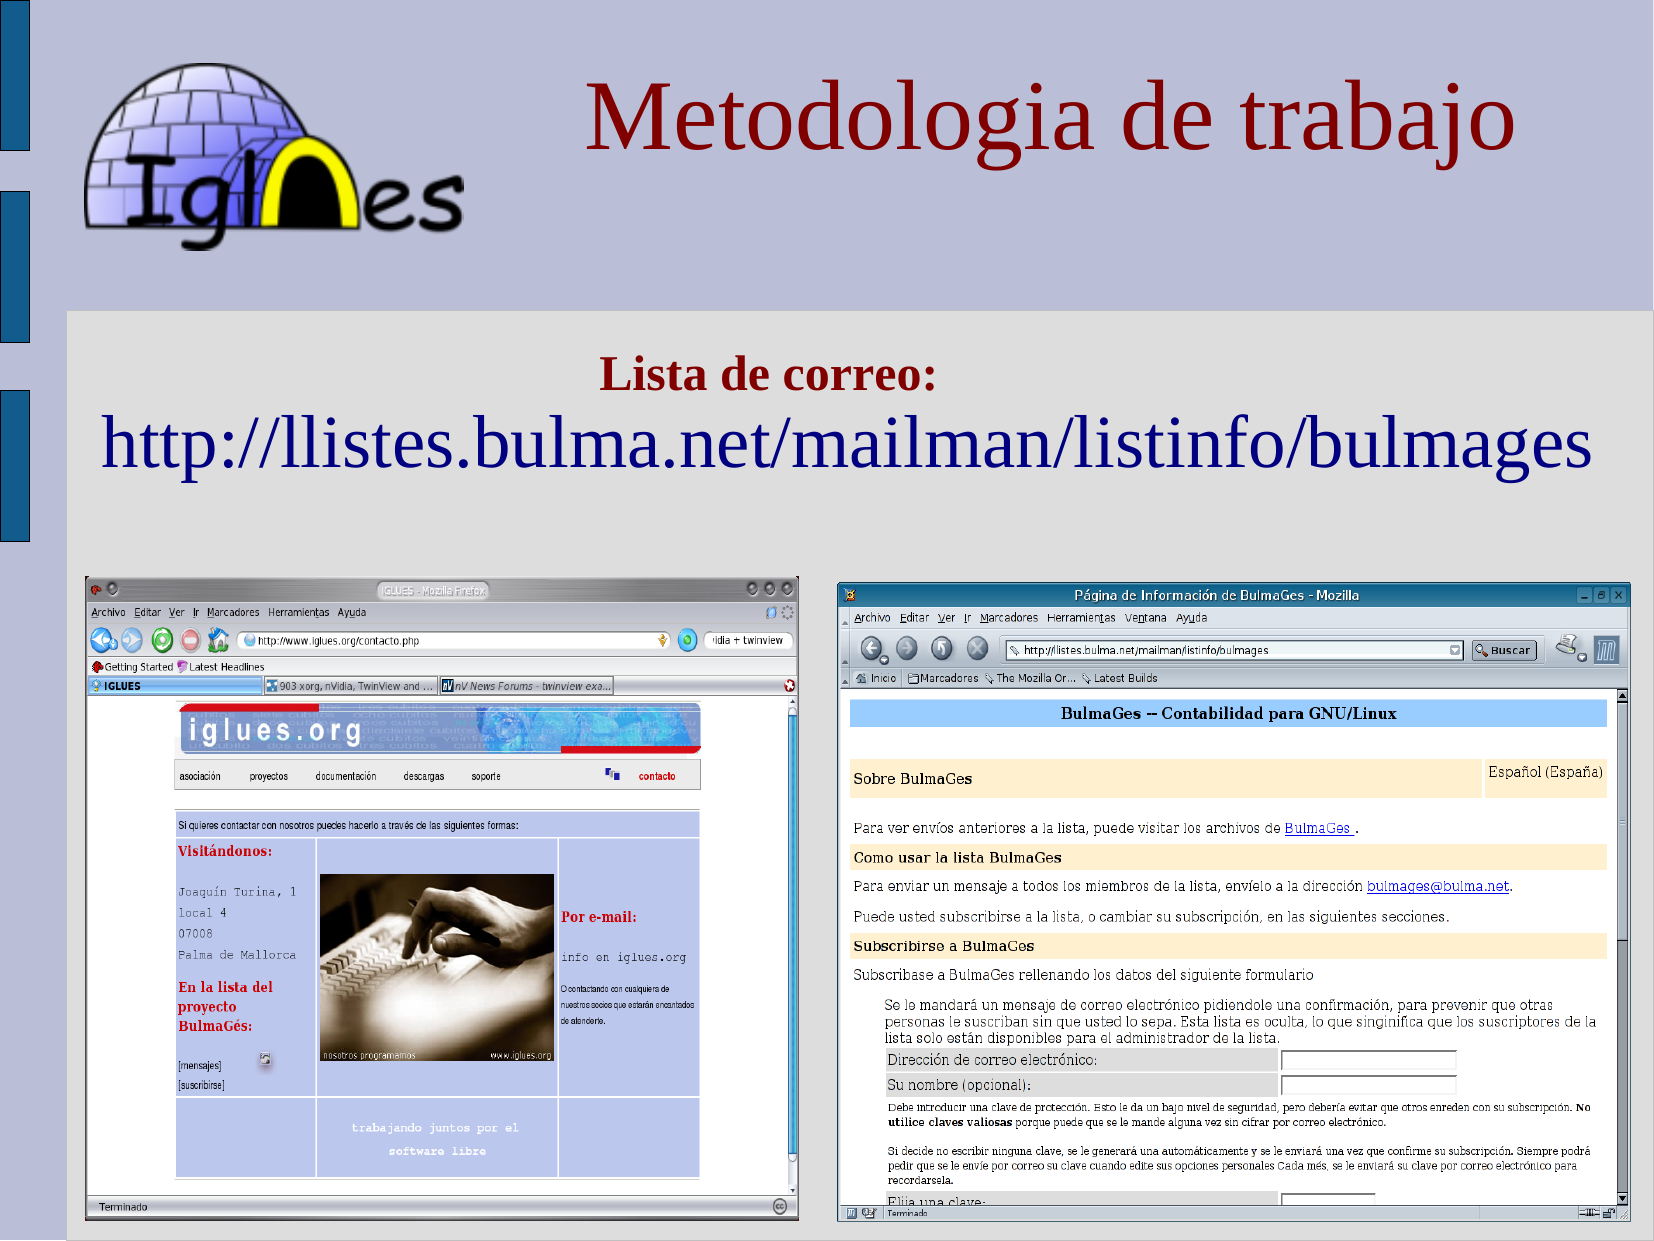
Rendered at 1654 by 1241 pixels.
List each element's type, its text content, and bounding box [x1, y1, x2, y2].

picture [839, 588, 1631, 1222]
text_box Lista de correo: http://llistes.bulma.net/mailman/listinfo/bulmages [81, 345, 1634, 532]
picture [84, 63, 464, 252]
picture [85, 576, 799, 1221]
text_box Metodologia de trabajo [496, 60, 1607, 182]
